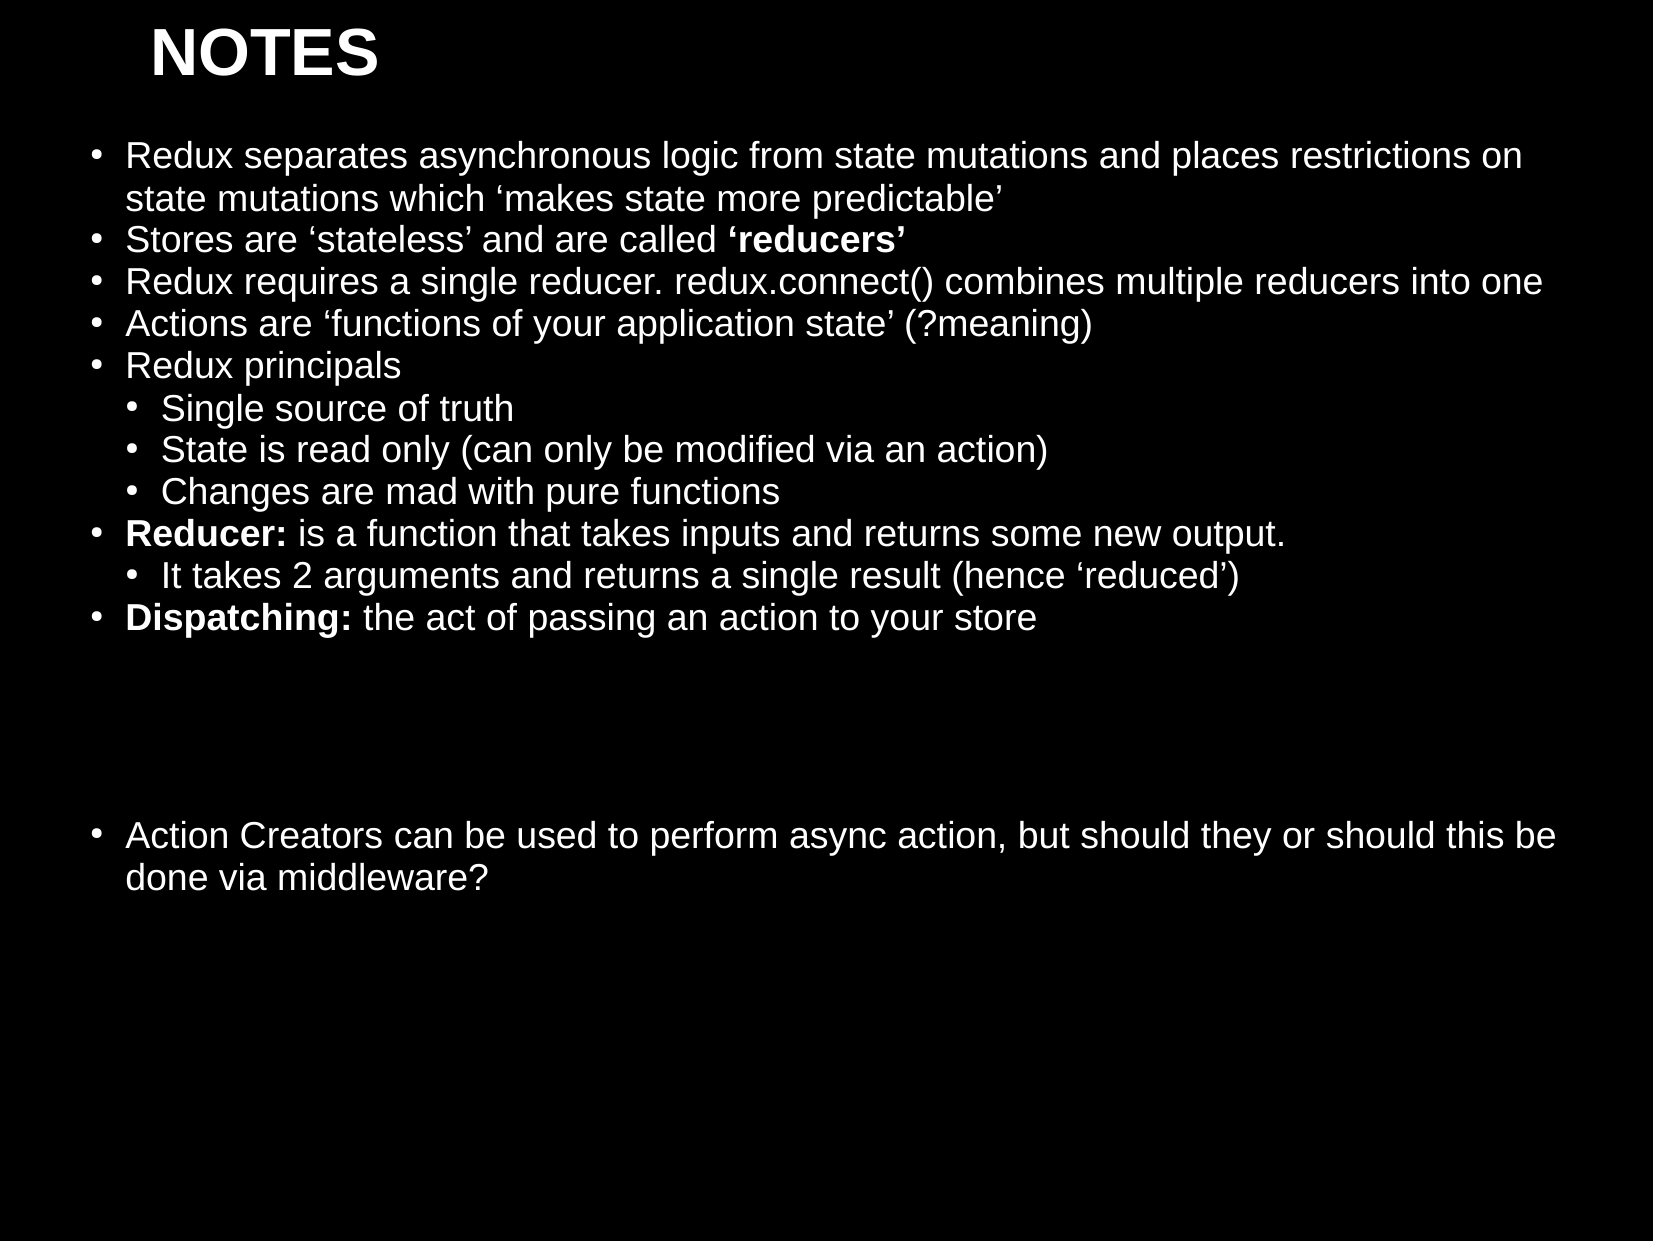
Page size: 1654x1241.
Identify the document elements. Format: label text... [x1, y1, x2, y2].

text_box Action Creators can be used to perform async action, but should they or should this be done via middleware? [90, 814, 1561, 1025]
text_box Redux separates asynchronous logic from state mutations and places restrictions on state mutations which ‘makes state more predictable’ Stores are ‘stateless’ and are called ‘reducers’ Redux requires a single reducer. redux.connect() combines multiple reducers into one Actions are ‘functions of your application state’ (?meaning) Redux principals Single source of truth State is read only (can only be modified via an action) Changes are mad with pure functions Reducer: is a function that takes inputs and returns some new output. It takes 2 arguments and returns a single result (hence ‘reduced’) Dispatching: the act of passing an action to your store [90, 135, 1561, 639]
text_box NOTES [150, 15, 1501, 90]
